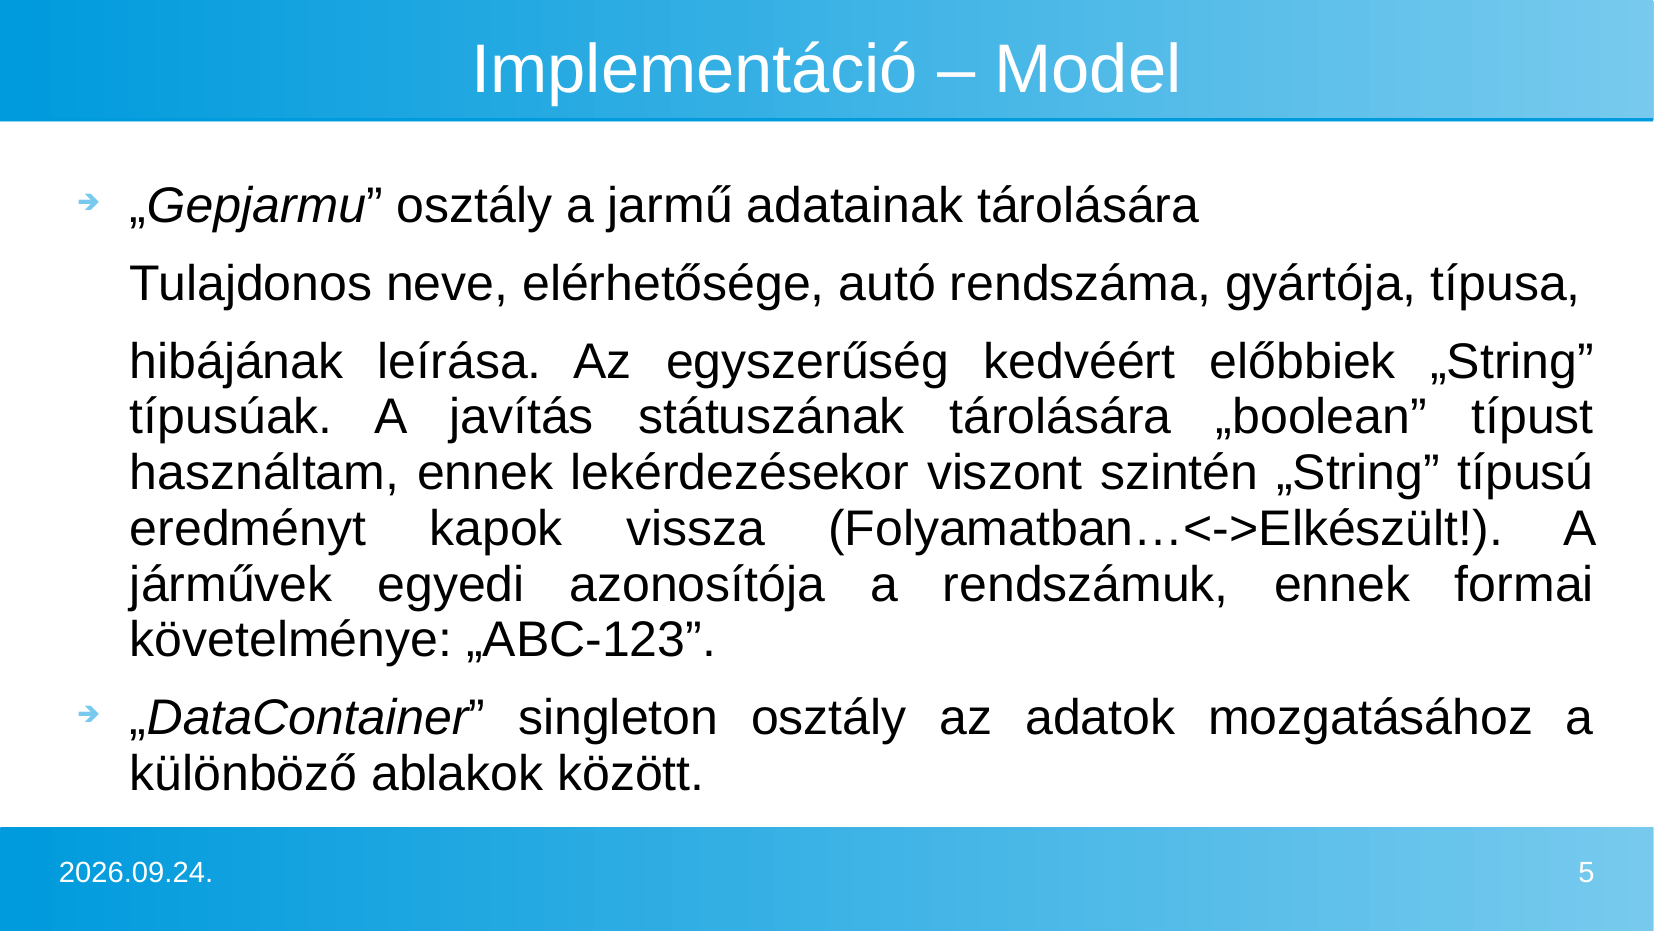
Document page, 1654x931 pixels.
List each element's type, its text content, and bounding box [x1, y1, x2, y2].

title Implementáció – Model [59, 29, 1595, 108]
list „Gepjarmu” osztály a jarmű adatainak tárolására Tulajdonos neve, elérhetősége, autó rendszáma, gyártója, típusa, hibájának leírása. Az egyszerűség kedvéért előbbiek „String” típusúak. A javítás státuszának tárolására „boolean” típust használtam, ennek lekérdezésekor viszont szintén „String” típusú eredményt kapok vissza (Folyamatban…<->Elkészült!). A járművek egyedi azonosítója a rendszámuk, ennek formai követelménye: „ABC-123”. „DataContainer” singleton osztály az adatok mozgatásához a különböző ablakok között. [59, 177, 1595, 768]
